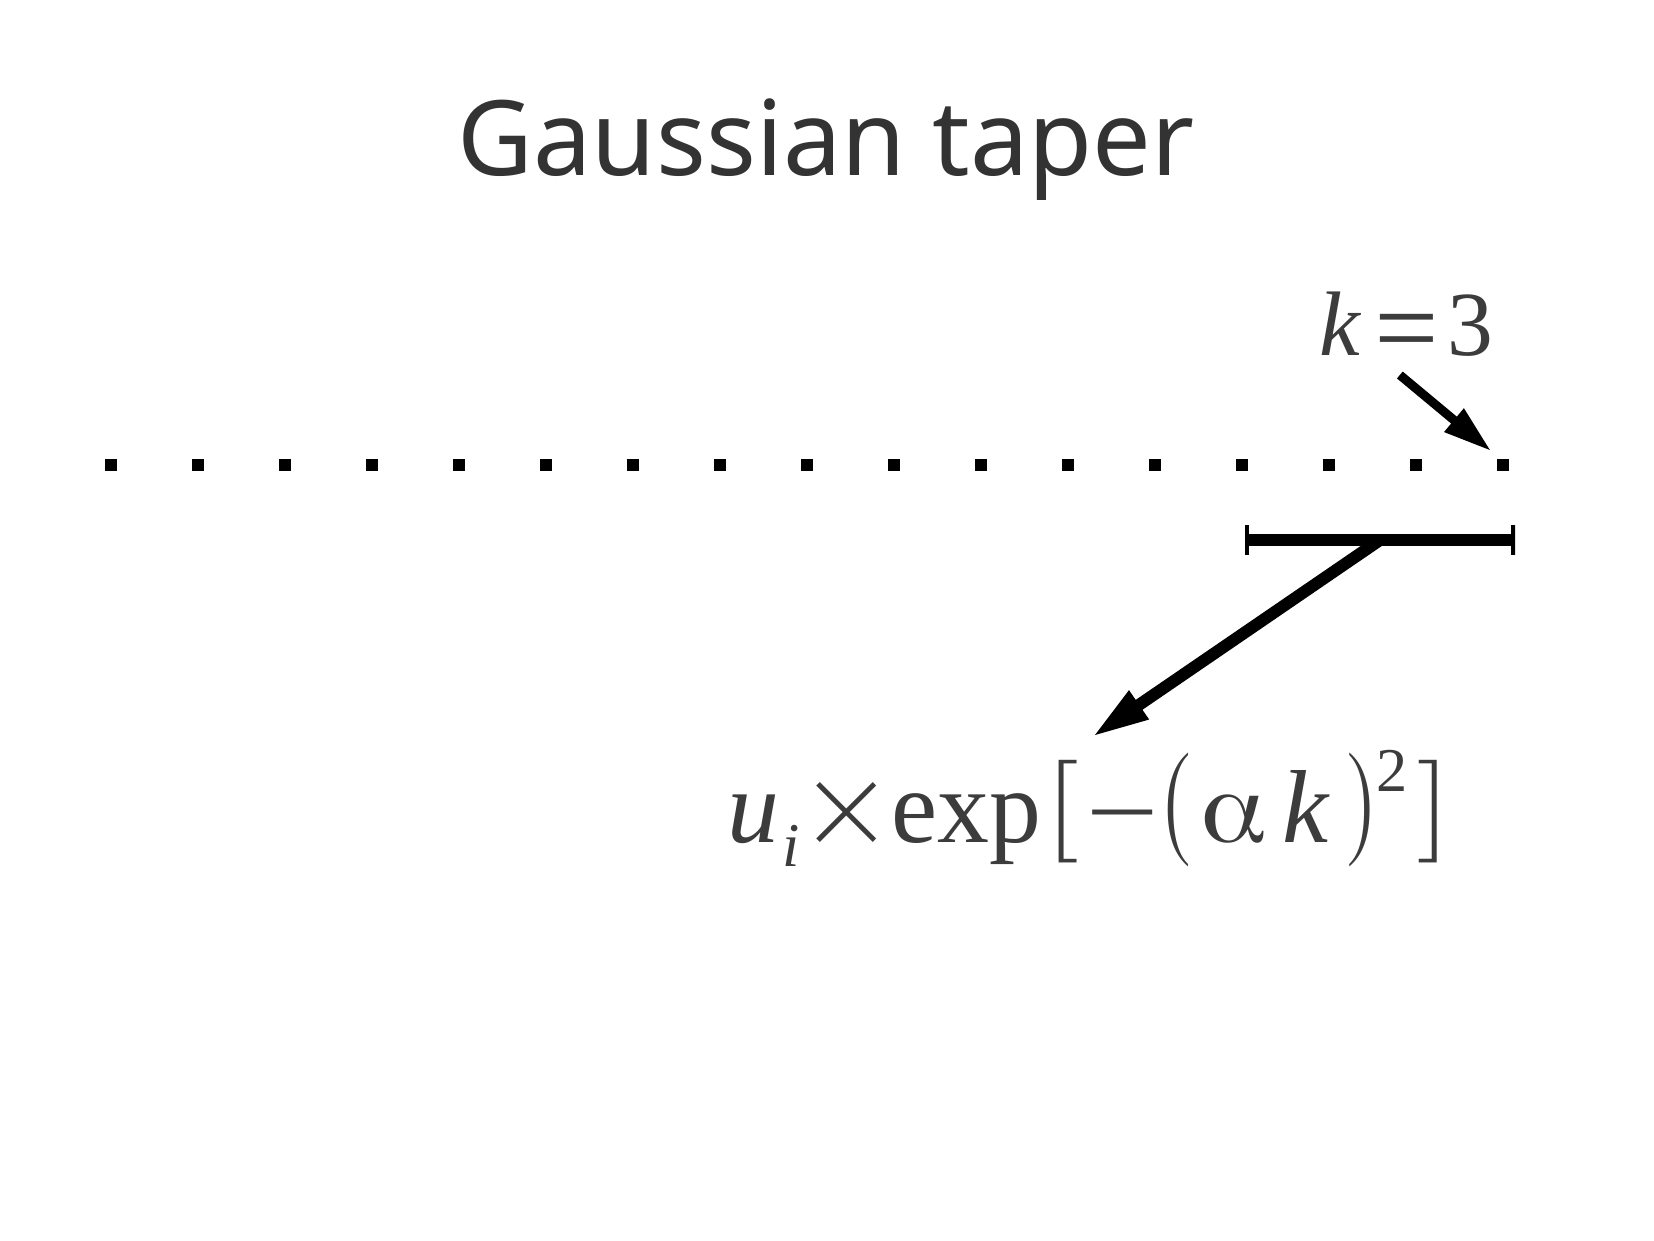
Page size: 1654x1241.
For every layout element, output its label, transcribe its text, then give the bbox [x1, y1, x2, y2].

title Gaussian taper [82, 31, 1571, 239]
chart [720, 735, 1451, 881]
chart [1309, 274, 1499, 376]
